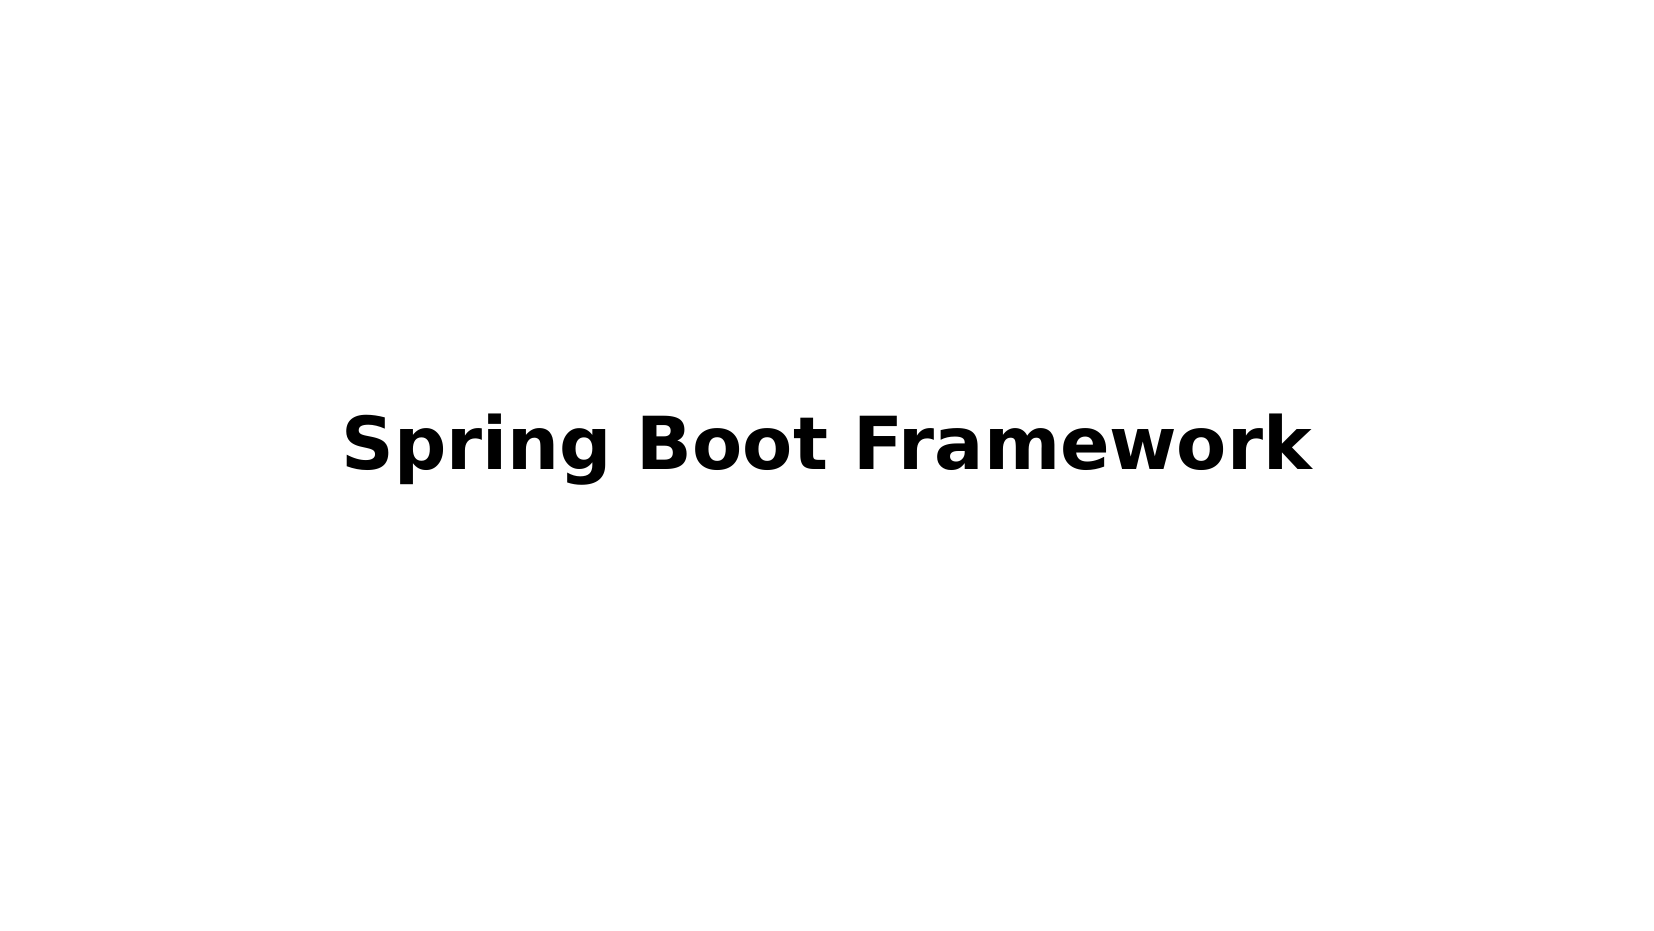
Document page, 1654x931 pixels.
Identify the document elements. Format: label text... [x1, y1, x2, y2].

title Spring Boot Framework [82, 389, 1571, 499]
